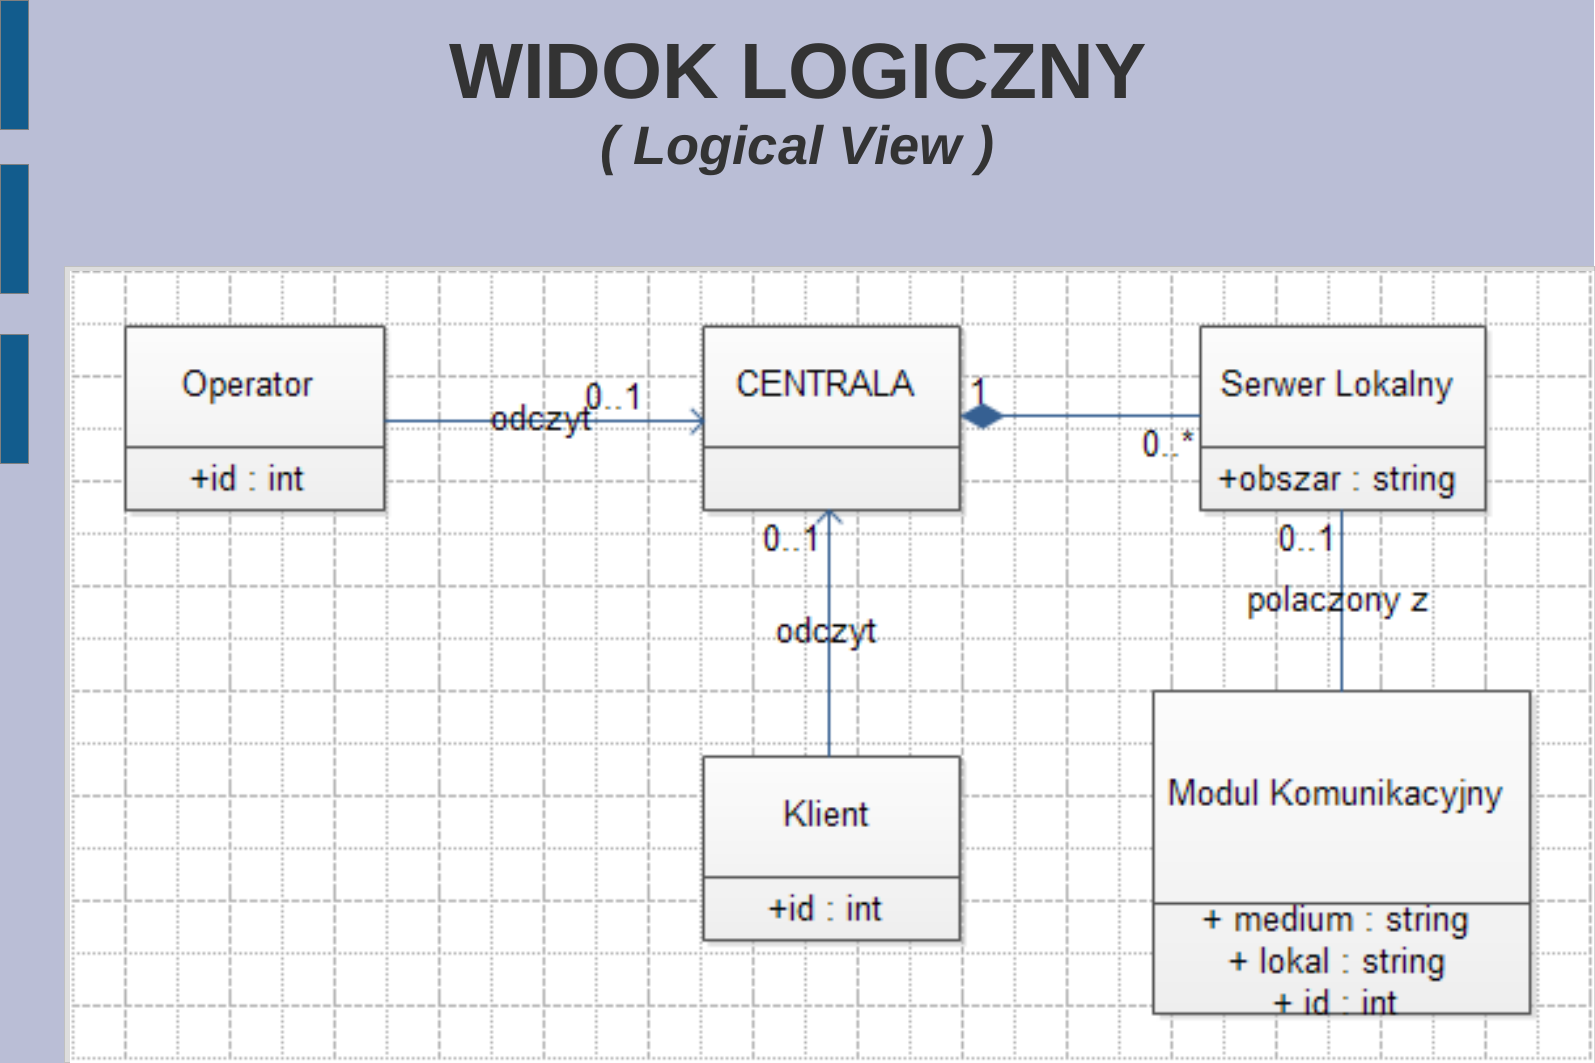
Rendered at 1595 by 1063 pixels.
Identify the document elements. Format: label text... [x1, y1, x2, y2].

title WIDOK LOGICZNY ( Logical View ) [117, 13, 1479, 191]
picture [70, 271, 1595, 1063]
